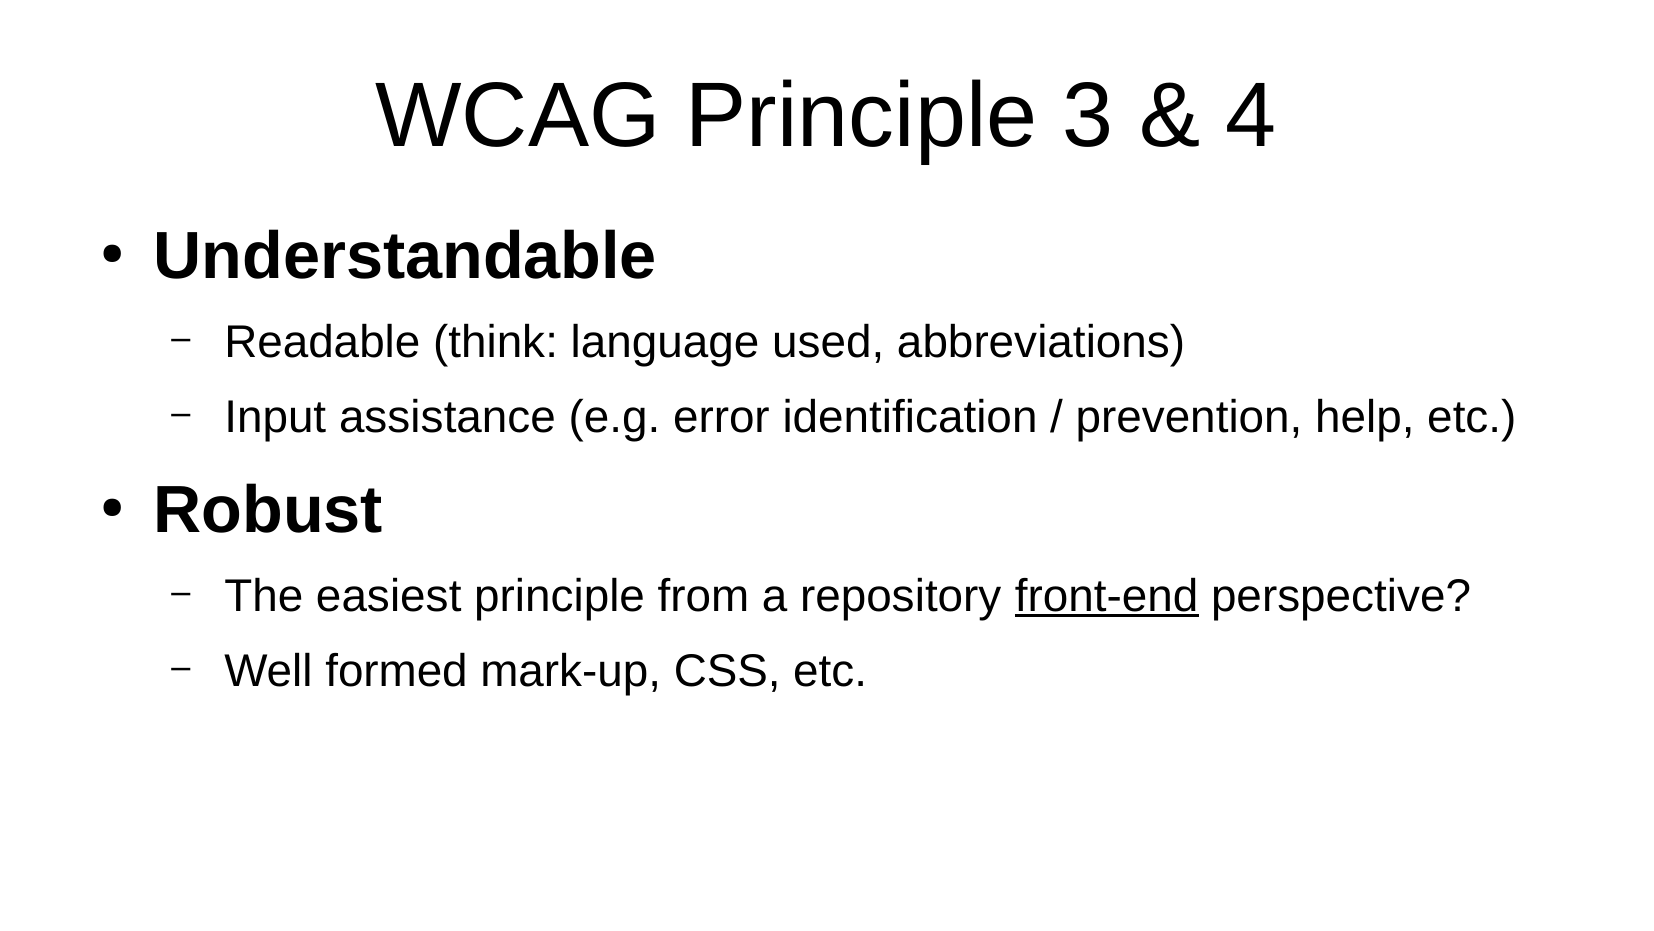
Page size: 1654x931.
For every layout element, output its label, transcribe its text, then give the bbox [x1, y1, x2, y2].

list Understandable Readable (think: language used, abbreviations) Input assistance (e.g. error identification / prevention, help, etc.) Robust The easiest principle from a repository front-end perspective? Well formed mark-up, CSS, etc. [82, 217, 1625, 931]
title WCAG Principle 3 & 4 [82, 37, 1571, 193]
